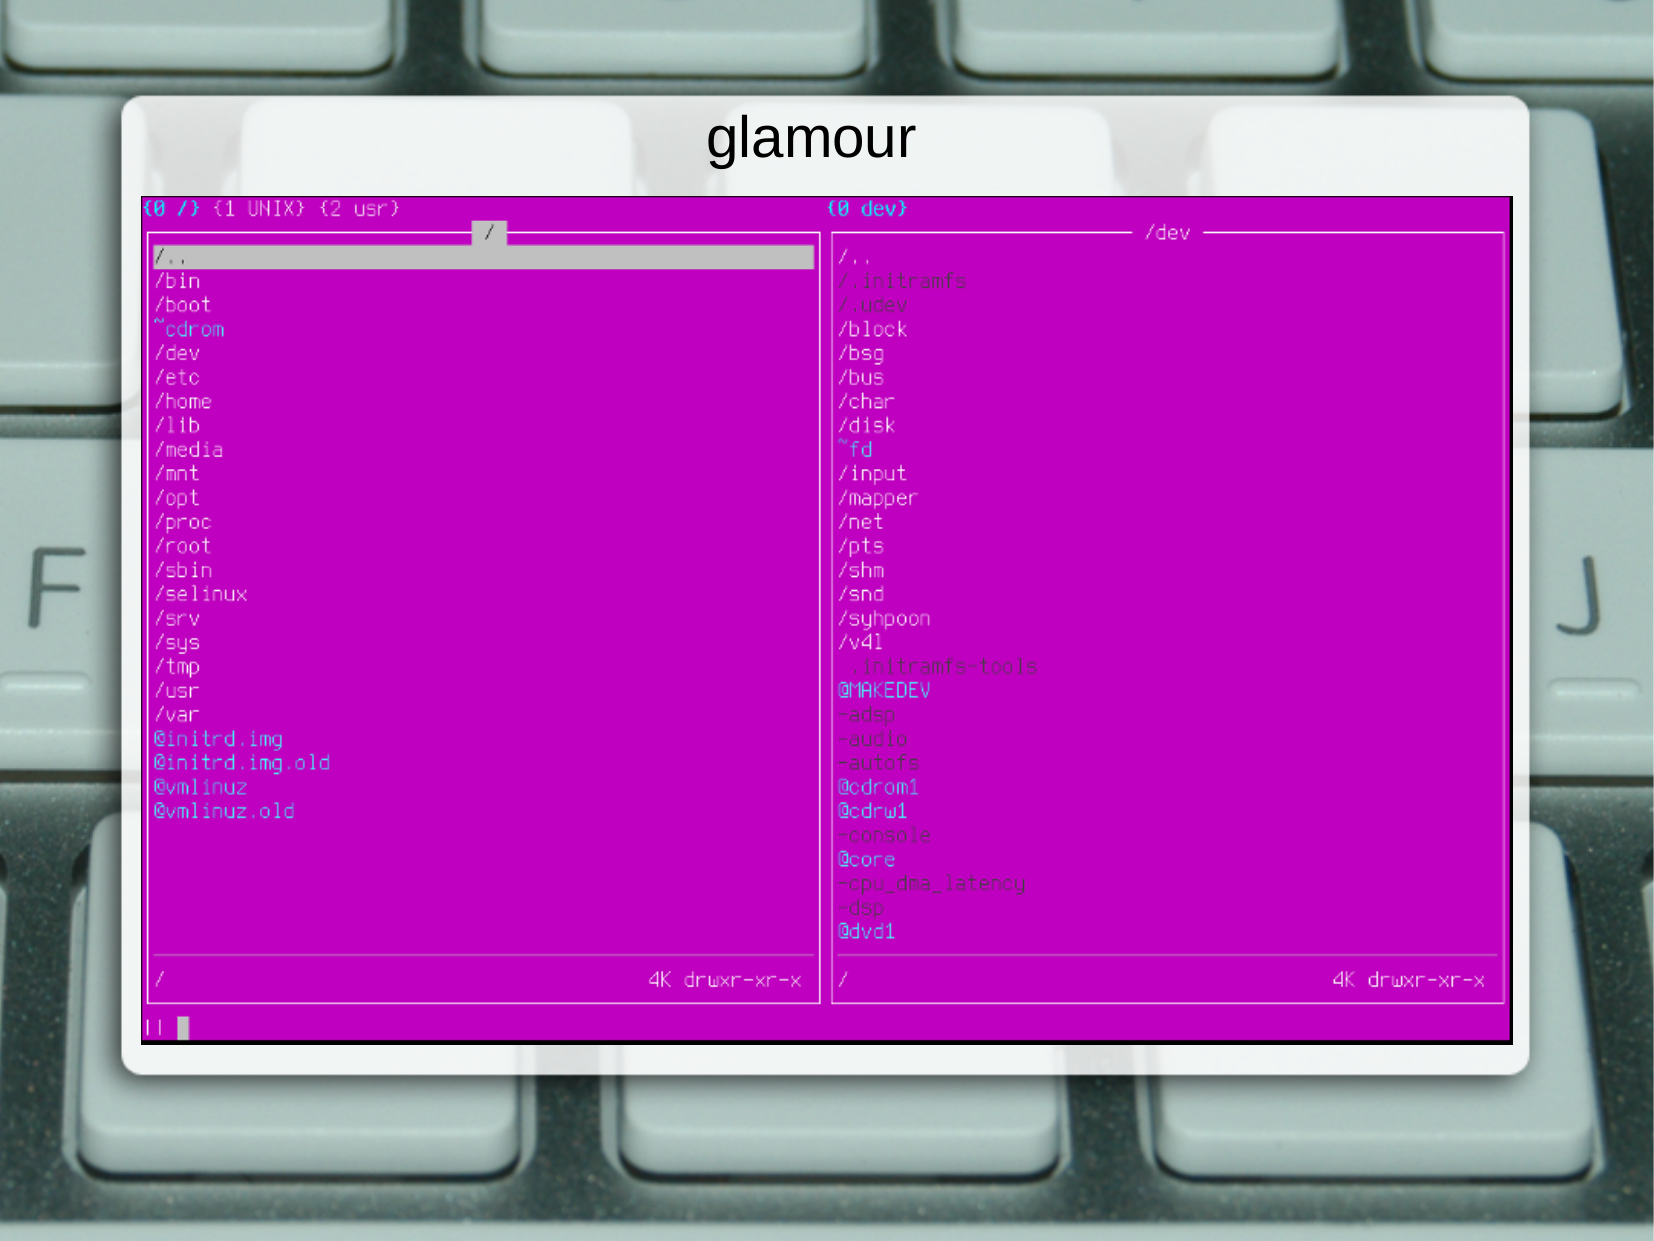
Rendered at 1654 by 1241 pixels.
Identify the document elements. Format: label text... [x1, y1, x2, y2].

title glamour [126, 104, 1497, 170]
picture [0, 0, 1654, 1241]
